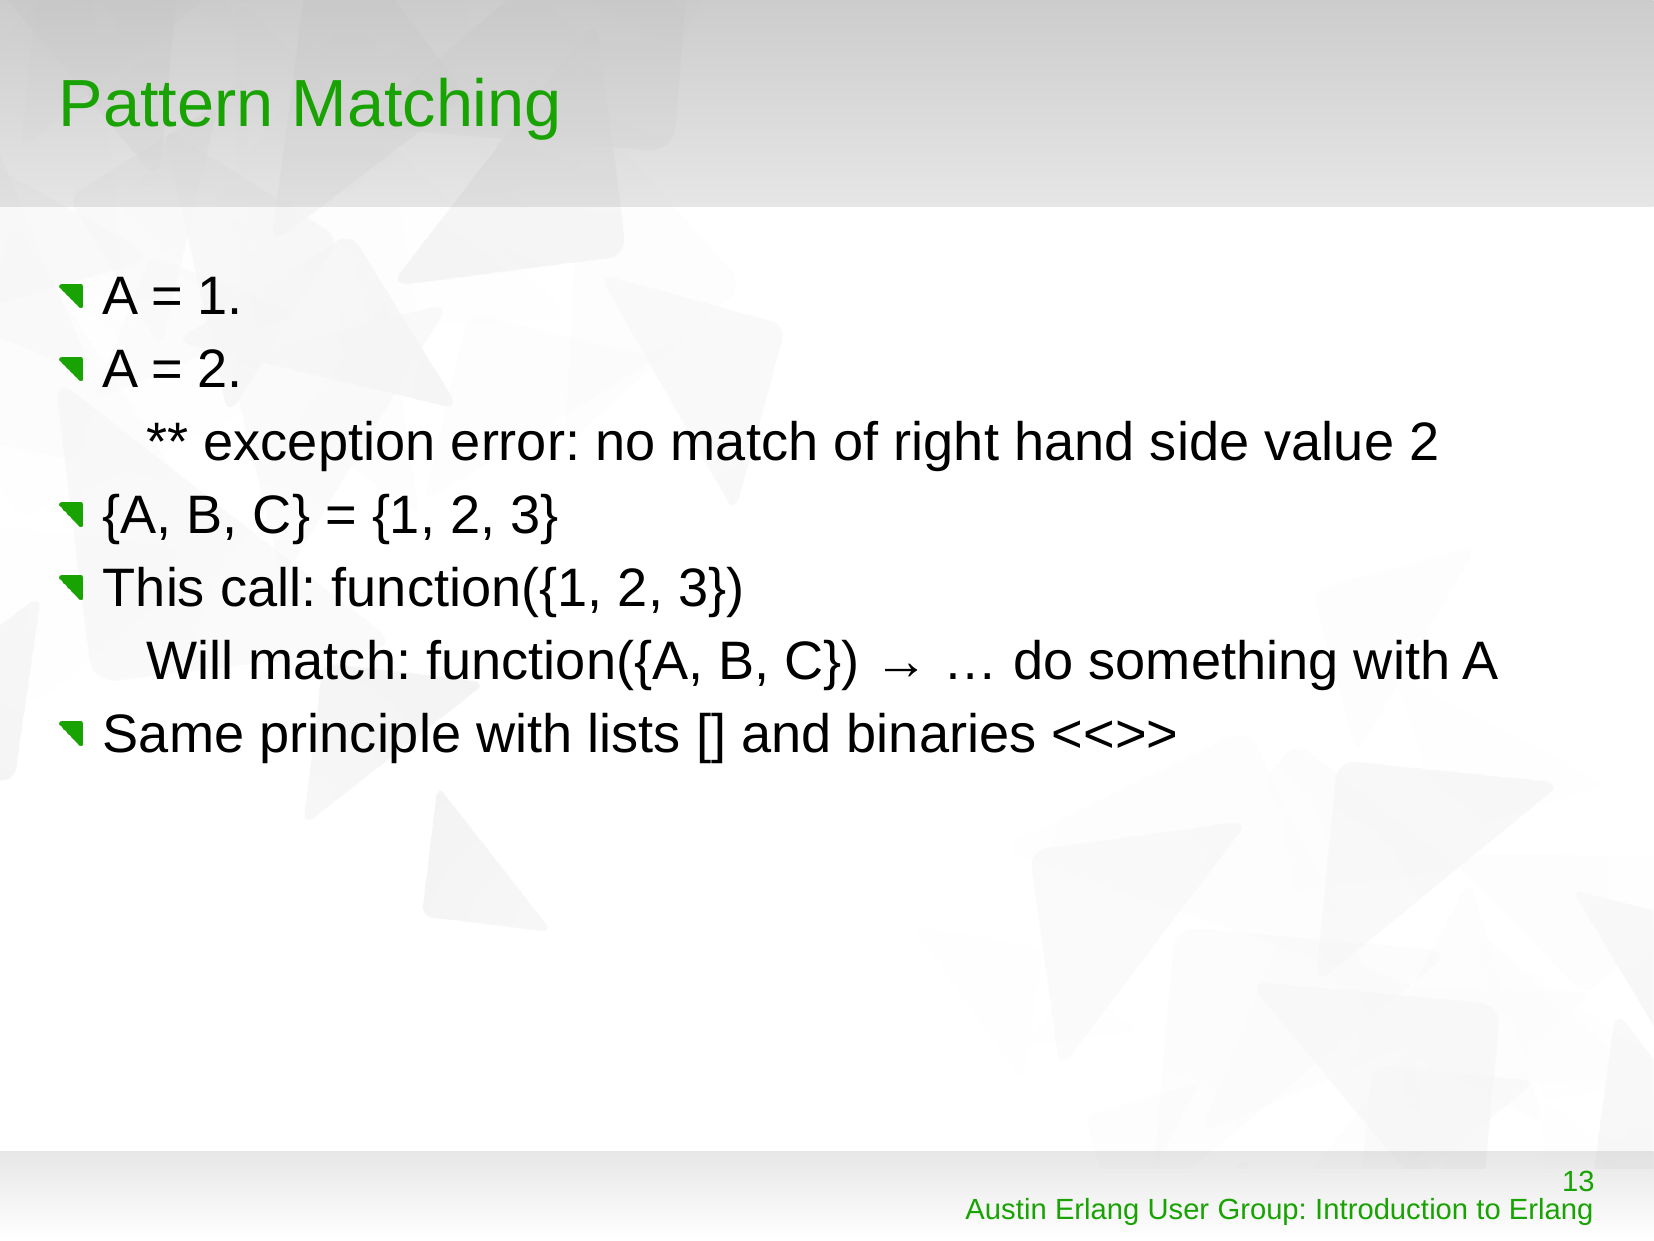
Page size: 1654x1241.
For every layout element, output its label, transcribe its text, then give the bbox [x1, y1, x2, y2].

list A = 1. A = 2. ** exception error: no match of right hand side value 2 {A, B, C} = {1, 2, 3} This call: function({1, 2, 3}) Will match: function({A, B, C}) → … do something with A Same principle with lists [] and binaries <<>> [59, 265, 1595, 1093]
title Pattern Matching [59, 29, 1595, 178]
picture [915, 548, 1654, 1169]
picture [0, 0, 783, 931]
